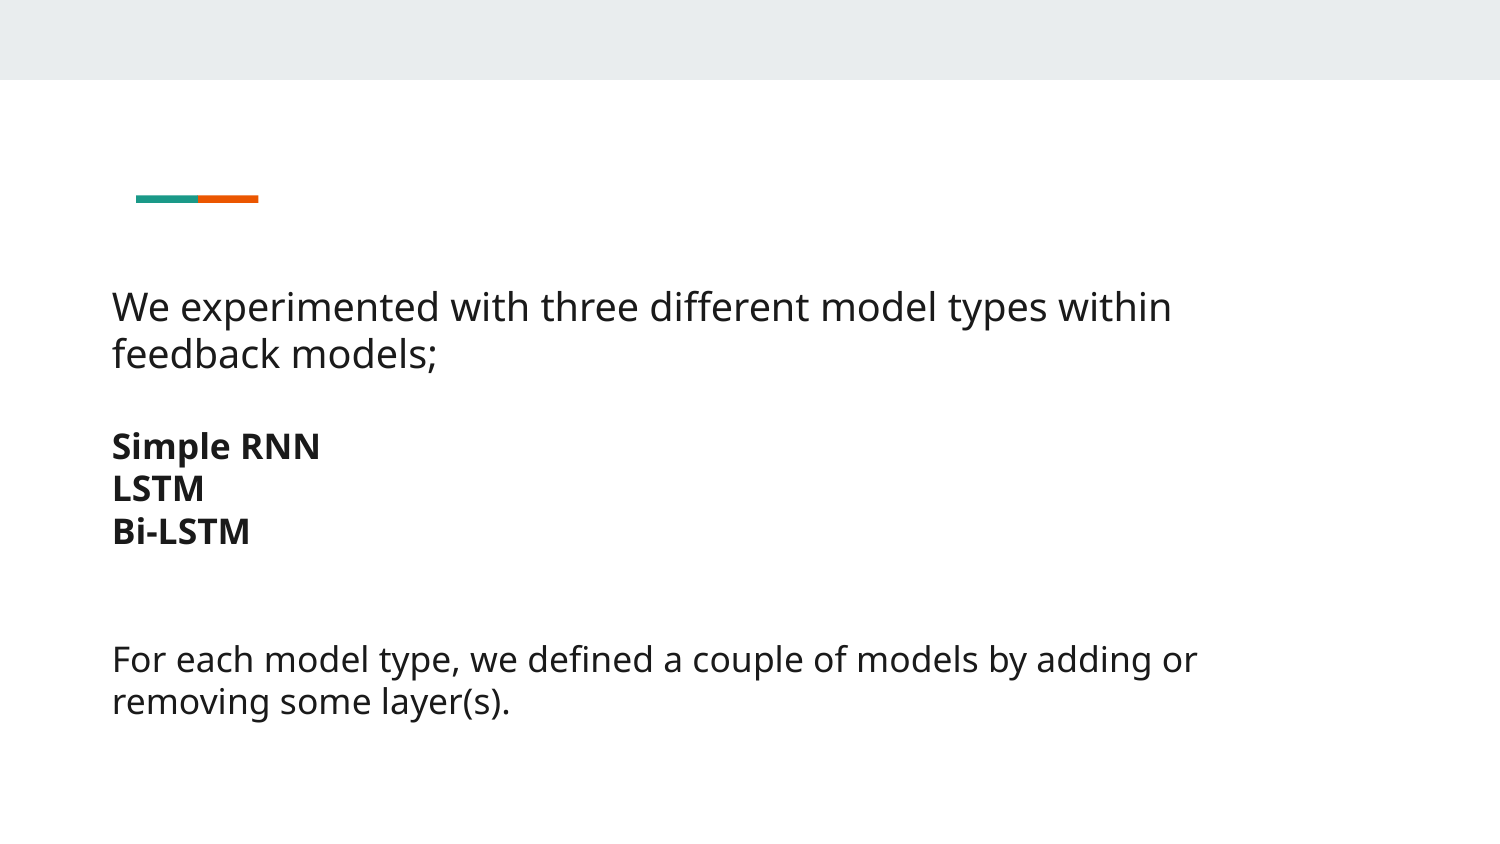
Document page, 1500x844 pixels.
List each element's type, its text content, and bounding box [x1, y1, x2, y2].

title We experimented with three different model types within feedback models; Simple RNN LSTM Bi-LSTM For each model type, we defined a couple of models by adding or removing some layer(s). [96, 266, 1359, 720]
